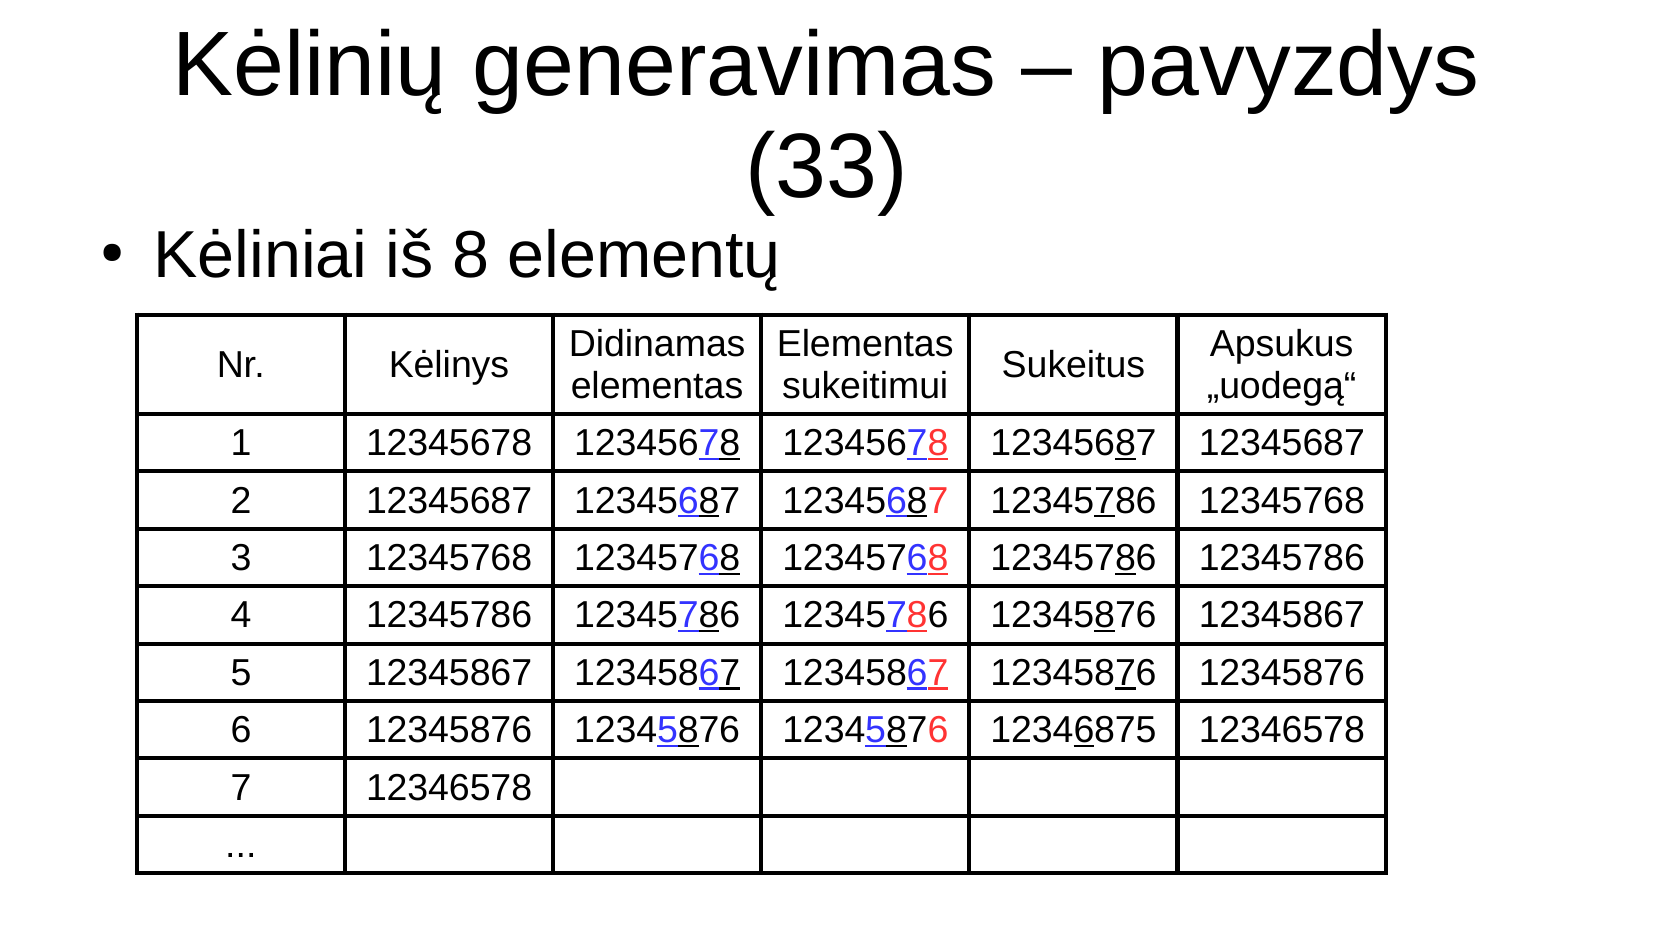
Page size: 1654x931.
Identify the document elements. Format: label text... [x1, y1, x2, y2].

table_header Kėlinys [347, 317, 551, 412]
table_cell 12345768 [347, 531, 551, 584]
table_cell 12345786 [971, 531, 1175, 584]
table_cell 12345876 [347, 703, 551, 756]
table_cell 12345867 [347, 646, 551, 699]
table_cell 12346875 [971, 703, 1175, 756]
table_cell 6 [139, 703, 343, 756]
table_cell 12346578 [347, 760, 551, 814]
table_cell 12345867 [555, 646, 759, 699]
table_cell 12345786 [347, 588, 551, 642]
table_cell [971, 760, 1175, 814]
table_header Nr. [139, 317, 343, 412]
table_cell 12346578 [1180, 703, 1384, 756]
table_cell 12345687 [1180, 416, 1384, 469]
table_cell 12345768 [1180, 473, 1384, 527]
table_cell 12345867 [1180, 588, 1384, 642]
table_cell 7 [139, 760, 343, 814]
table_cell 12345786 [971, 473, 1175, 527]
table_cell [1180, 760, 1384, 814]
table_cell 12345678 [347, 416, 551, 469]
table_cell 12345876 [971, 646, 1175, 699]
table_cell 12345786 [555, 588, 759, 642]
table_cell 12345786 [1180, 531, 1384, 584]
table_cell [763, 818, 967, 871]
table_cell 12345687 [347, 473, 551, 527]
table_cell 12345876 [1180, 646, 1384, 699]
table_cell [555, 818, 759, 871]
table_cell 12345876 [763, 703, 967, 756]
table_cell 2 [139, 473, 343, 527]
table_cell 12345678 [763, 416, 967, 469]
table_cell [1180, 818, 1384, 871]
table_cell [347, 818, 551, 871]
table_cell 12345687 [763, 473, 967, 527]
table_cell [971, 818, 1175, 871]
table_cell 5 [139, 646, 343, 699]
table_header Didinamas elementas [555, 317, 759, 412]
table_header Apsukus „uodegą“ [1180, 317, 1384, 412]
table_header Sukeitus [971, 317, 1175, 412]
table_cell 4 [139, 588, 343, 642]
table_cell 12345867 [763, 646, 967, 699]
table_cell 12345687 [555, 473, 759, 527]
table_cell 12345876 [555, 703, 759, 756]
table_cell ... [139, 818, 343, 871]
table_cell 12345876 [971, 588, 1175, 642]
table_cell 12345786 [763, 588, 967, 642]
table_cell 12345768 [763, 531, 967, 584]
title Kėlinių generavimas – pavyzdys (33) [82, 12, 1571, 217]
table_cell 1 [139, 416, 343, 469]
table_cell 12345678 [555, 416, 759, 469]
table_header Elementas sukeitimui [763, 317, 967, 412]
table_cell 3 [139, 531, 343, 584]
table_cell [555, 760, 759, 814]
table_cell 12345687 [971, 416, 1175, 469]
table_cell 12345768 [555, 531, 759, 584]
list Kėliniai iš 8 elementų [82, 217, 1571, 757]
table_cell [763, 760, 967, 814]
